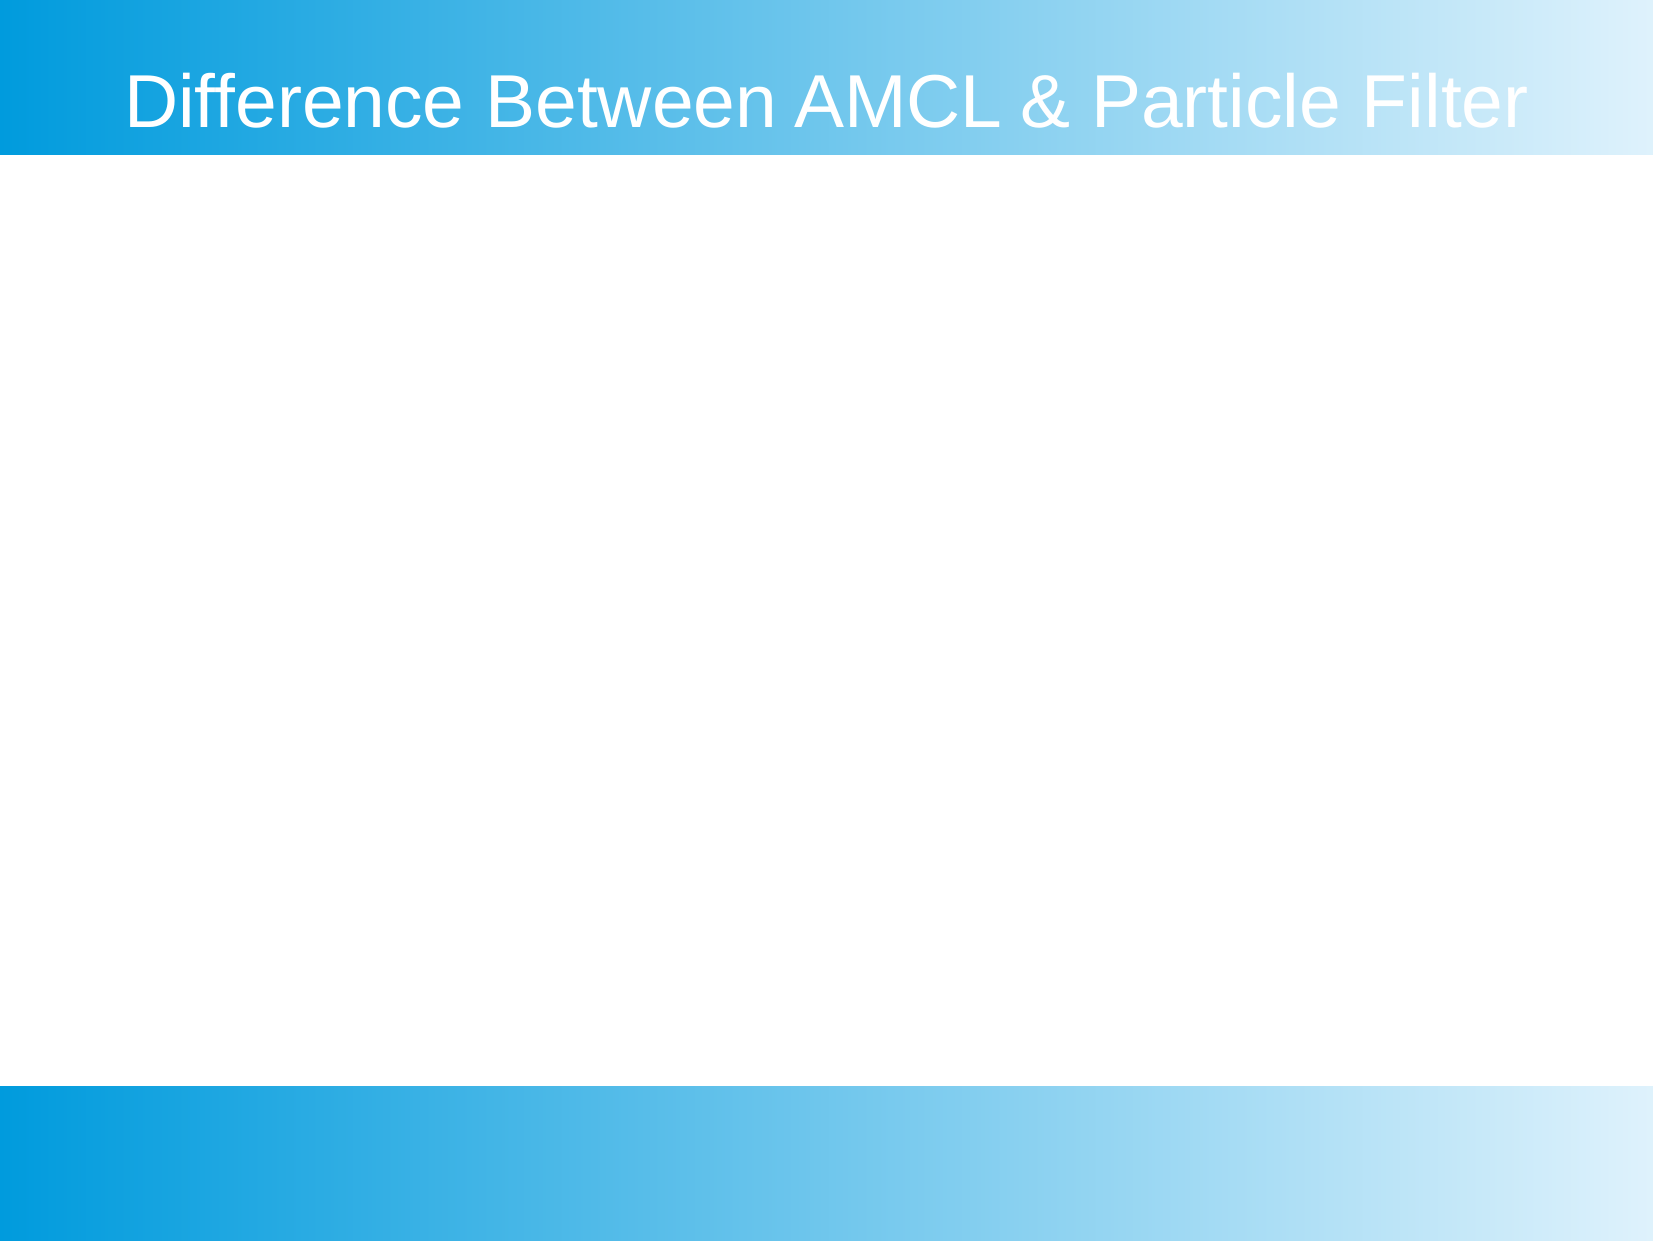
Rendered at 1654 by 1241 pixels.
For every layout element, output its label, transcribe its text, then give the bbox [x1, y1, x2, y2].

title Difference Between AMCL & Particle Filter [82, 49, 1571, 155]
